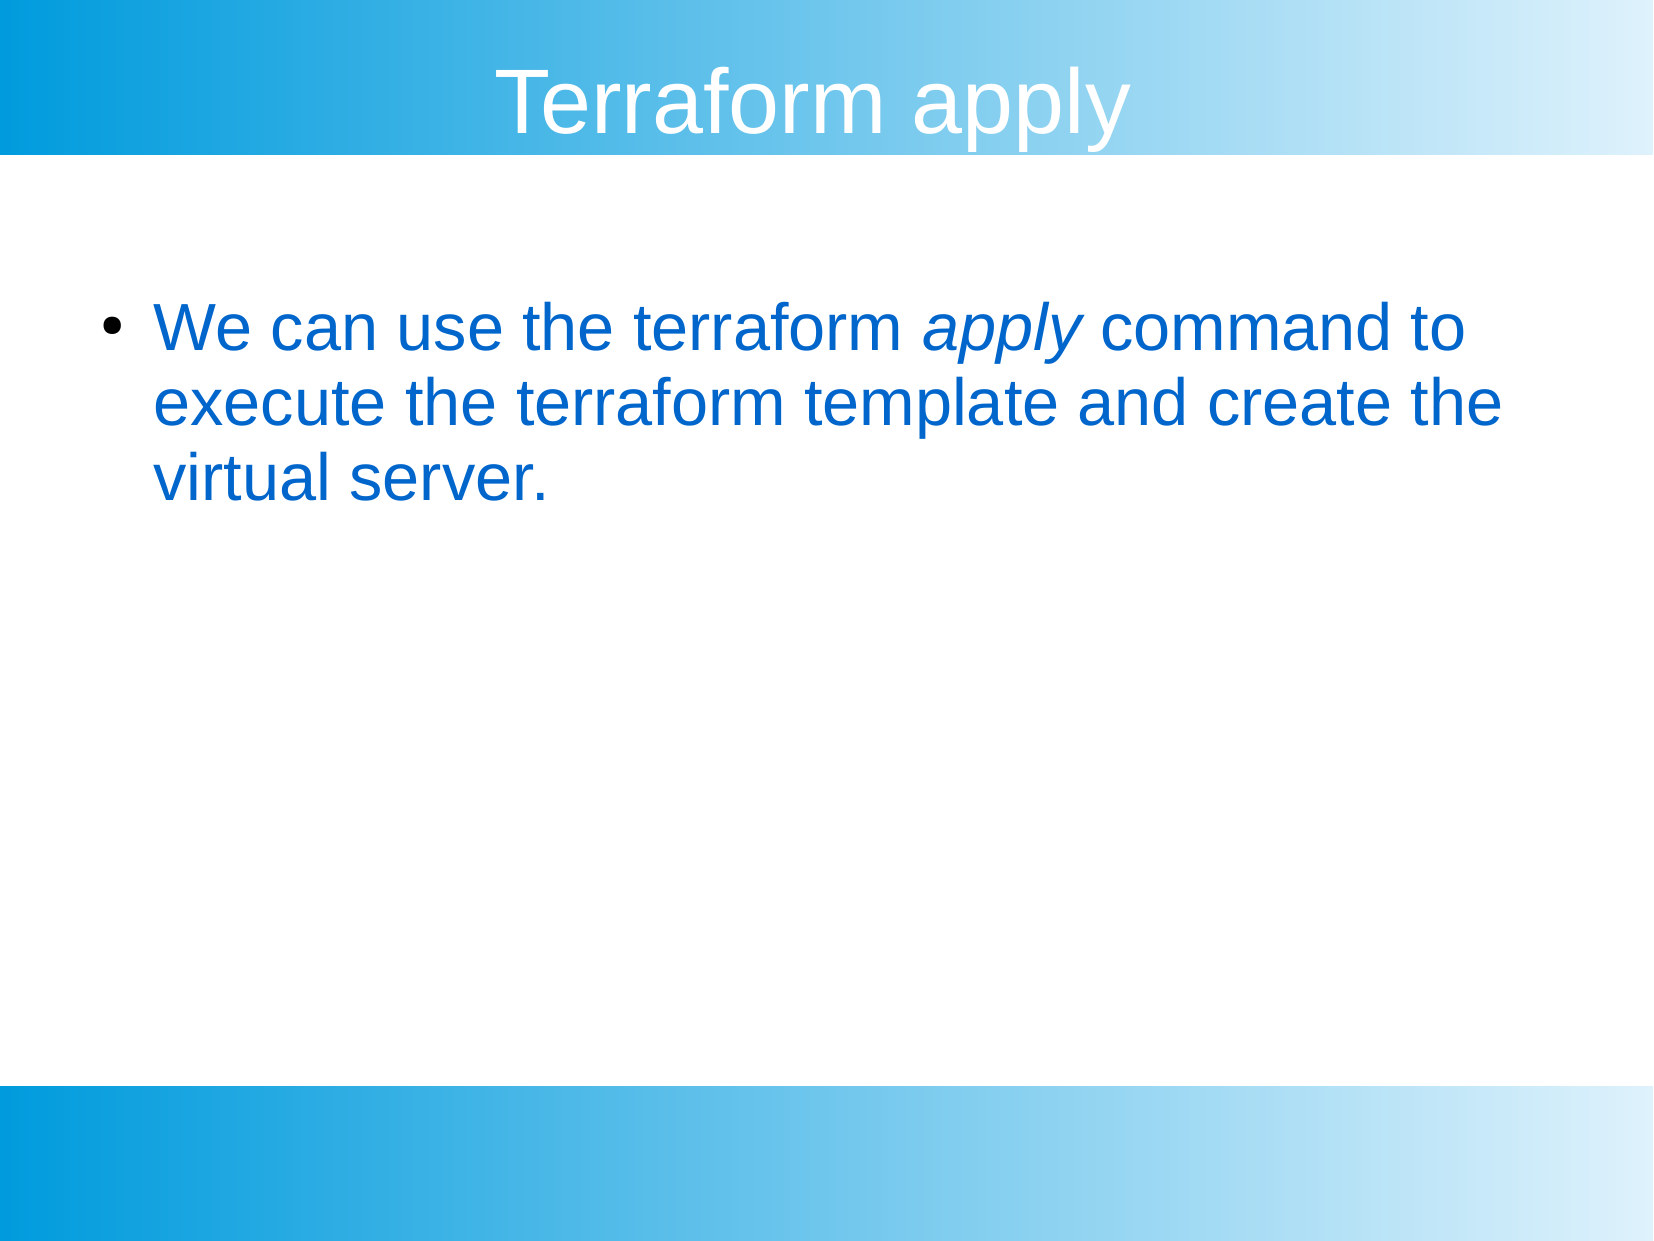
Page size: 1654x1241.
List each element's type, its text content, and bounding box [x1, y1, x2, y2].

title Terraform apply [82, 49, 1571, 155]
list We can use the terraform apply command to execute the terraform template and create the virtual server. [82, 290, 1571, 1010]
